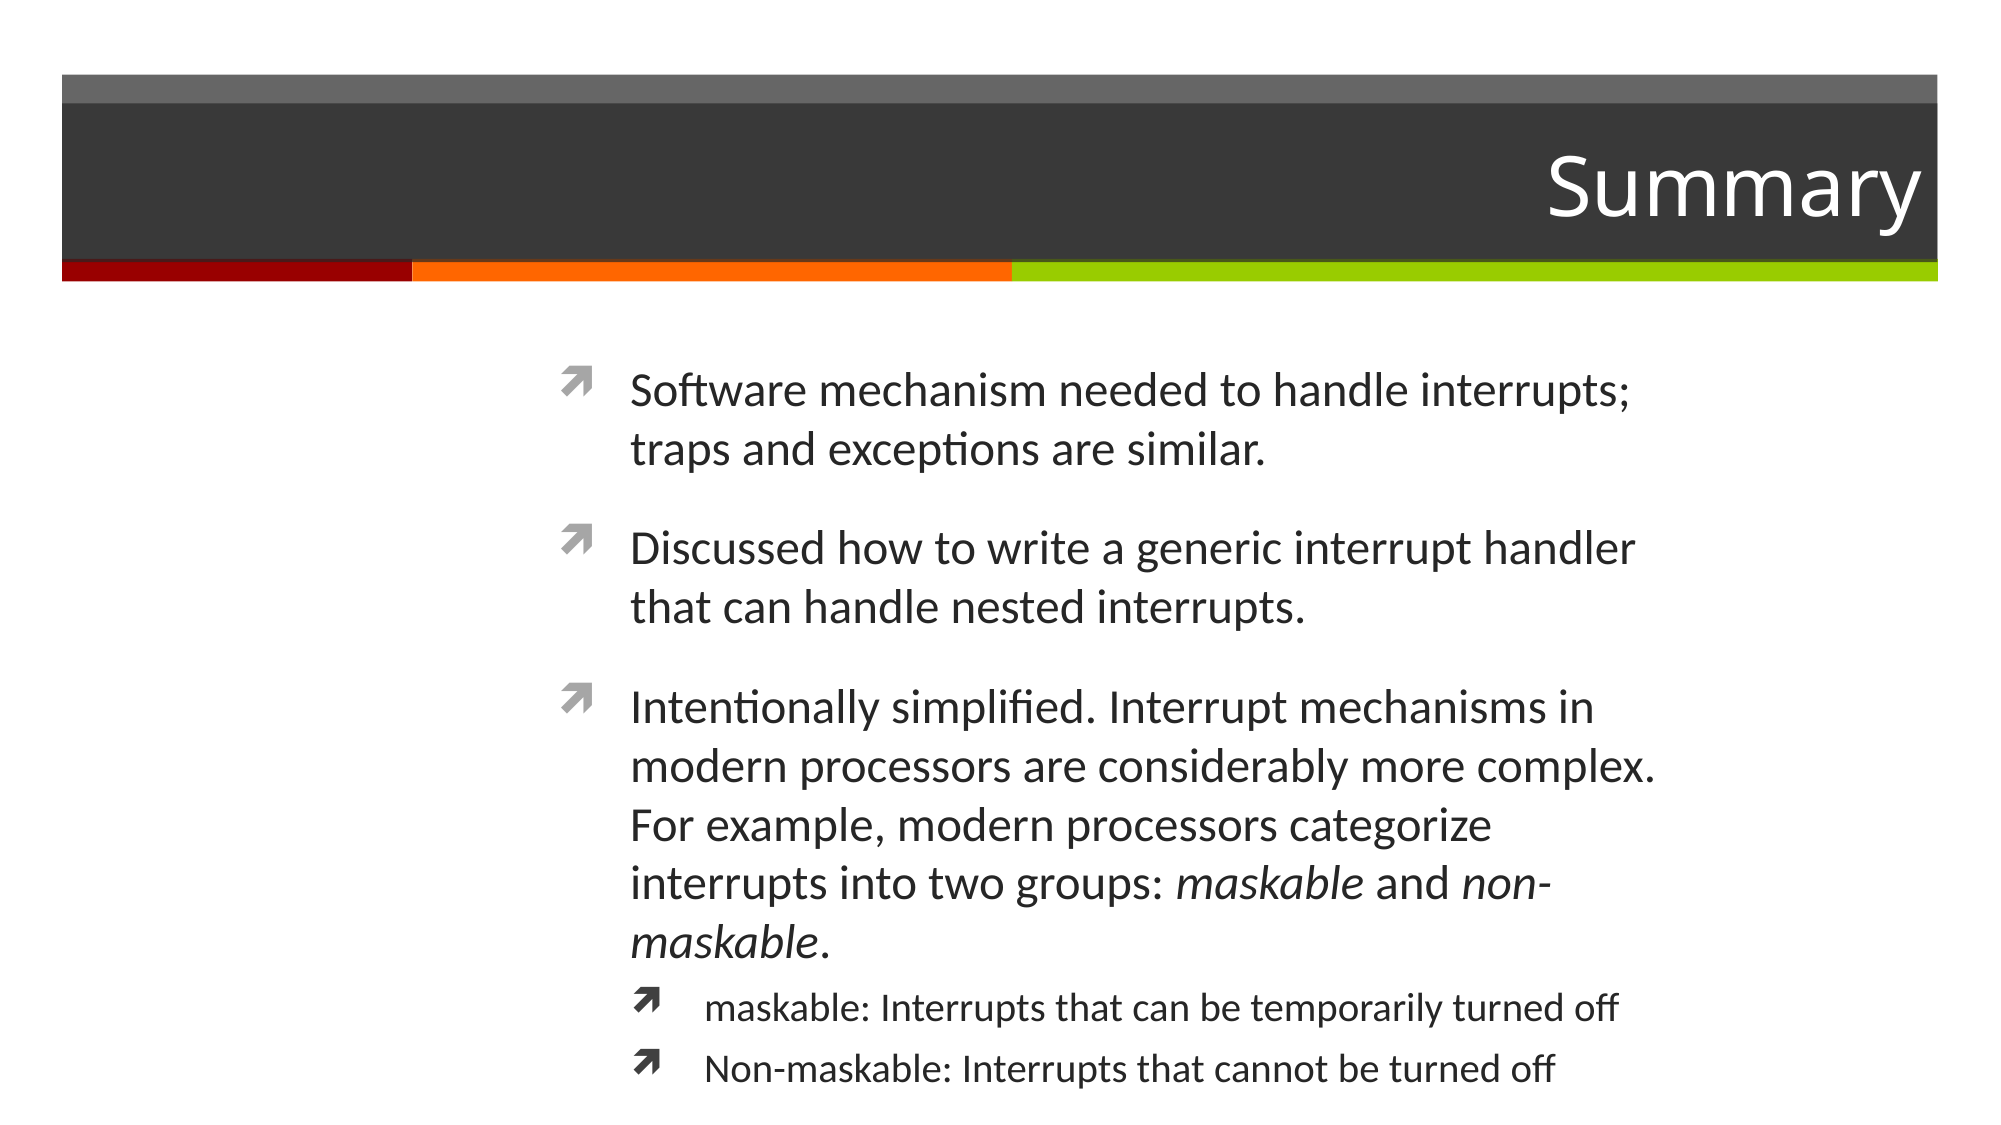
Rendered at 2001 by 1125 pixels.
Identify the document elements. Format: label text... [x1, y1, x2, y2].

list Software mechanism needed to handle interrupts; traps and exceptions are similar. Discussed how to write a generic interrupt handler that can handle nested interrupts. Intentionally simplified. Interrupt mechanisms in modern processors are considerably more complex. For example, modern processors categorize interrupts into two groups: maskable and non-maskable. maskable: Interrupts that can be temporarily turned off Non-maskable: Interrupts that cannot be turned off [542, 350, 1704, 1105]
title Summary [62, 103, 1938, 263]
